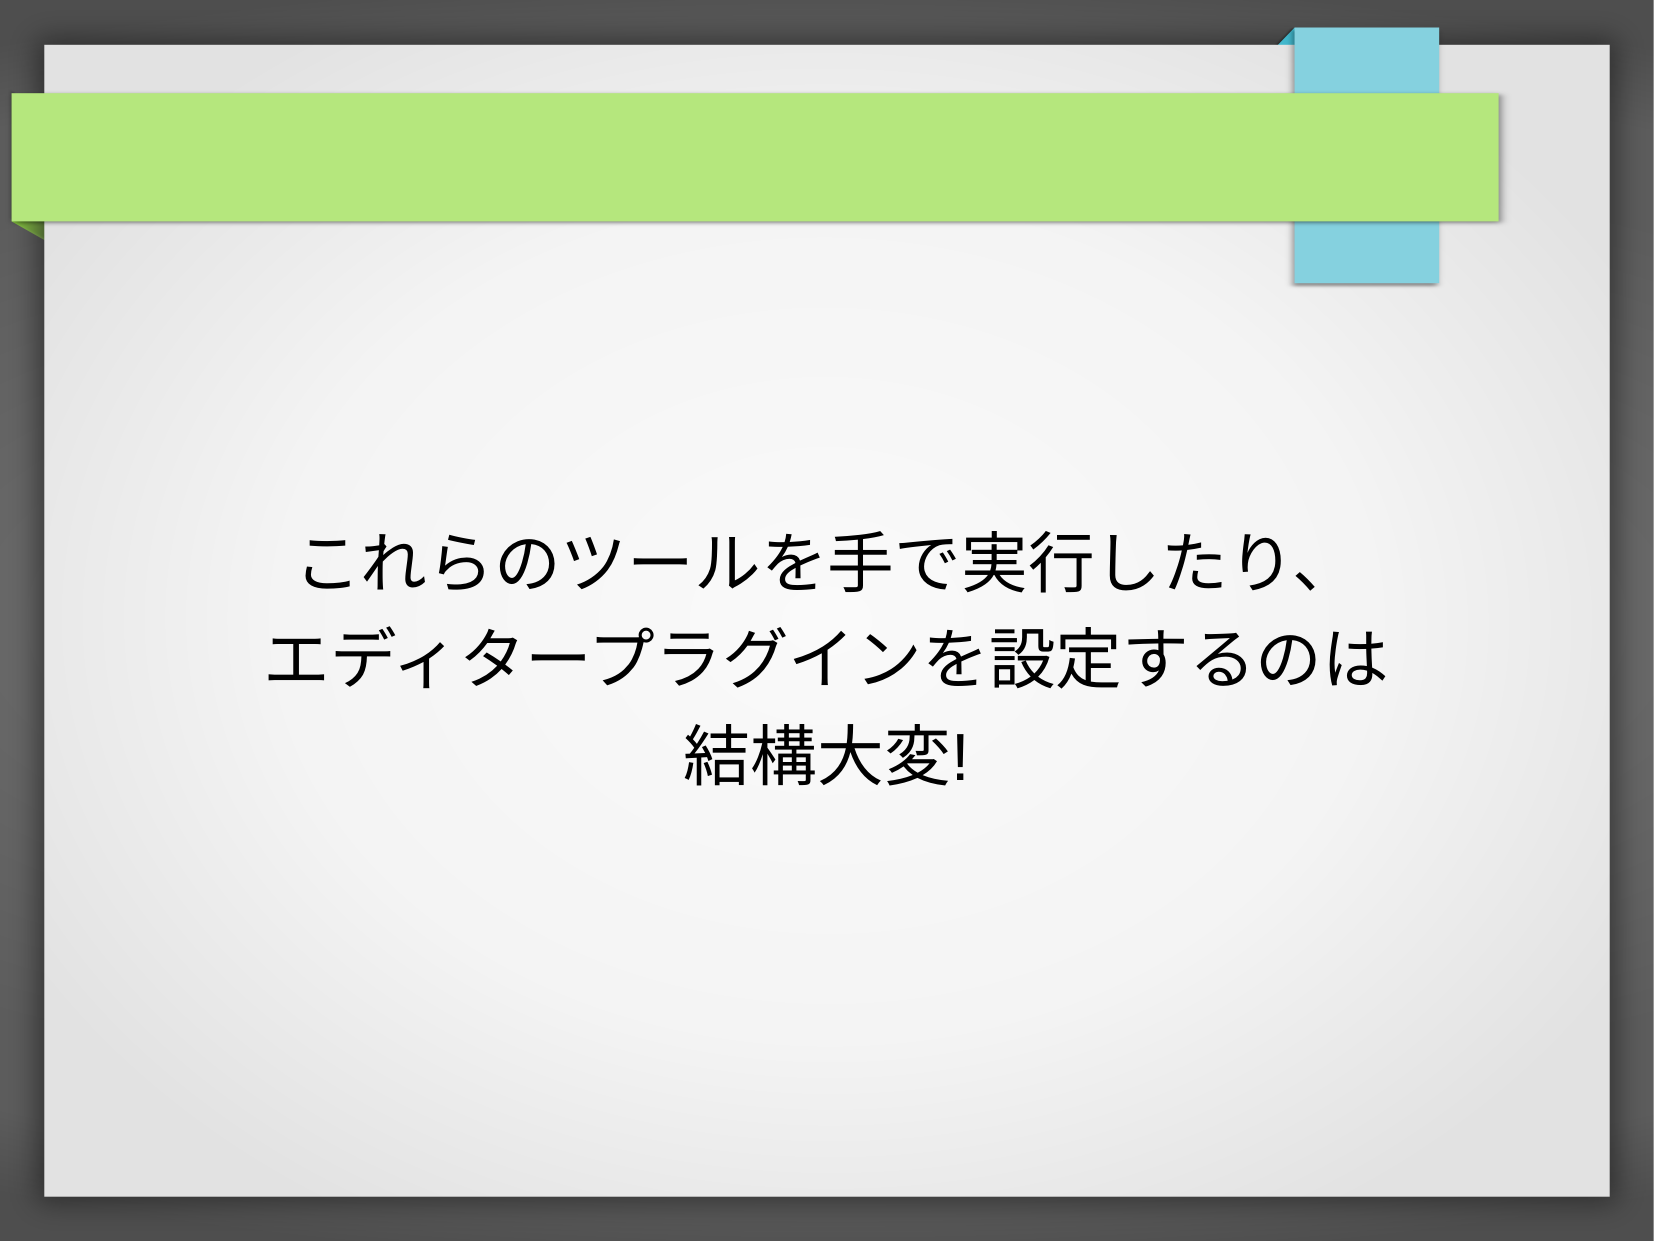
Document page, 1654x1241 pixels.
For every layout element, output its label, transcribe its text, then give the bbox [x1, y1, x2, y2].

subtitle これらのツールを手で実行したり、 エディタープラグインを設定するのは 結構大変! [82, 295, 1571, 1015]
picture [0, 0, 1654, 1241]
